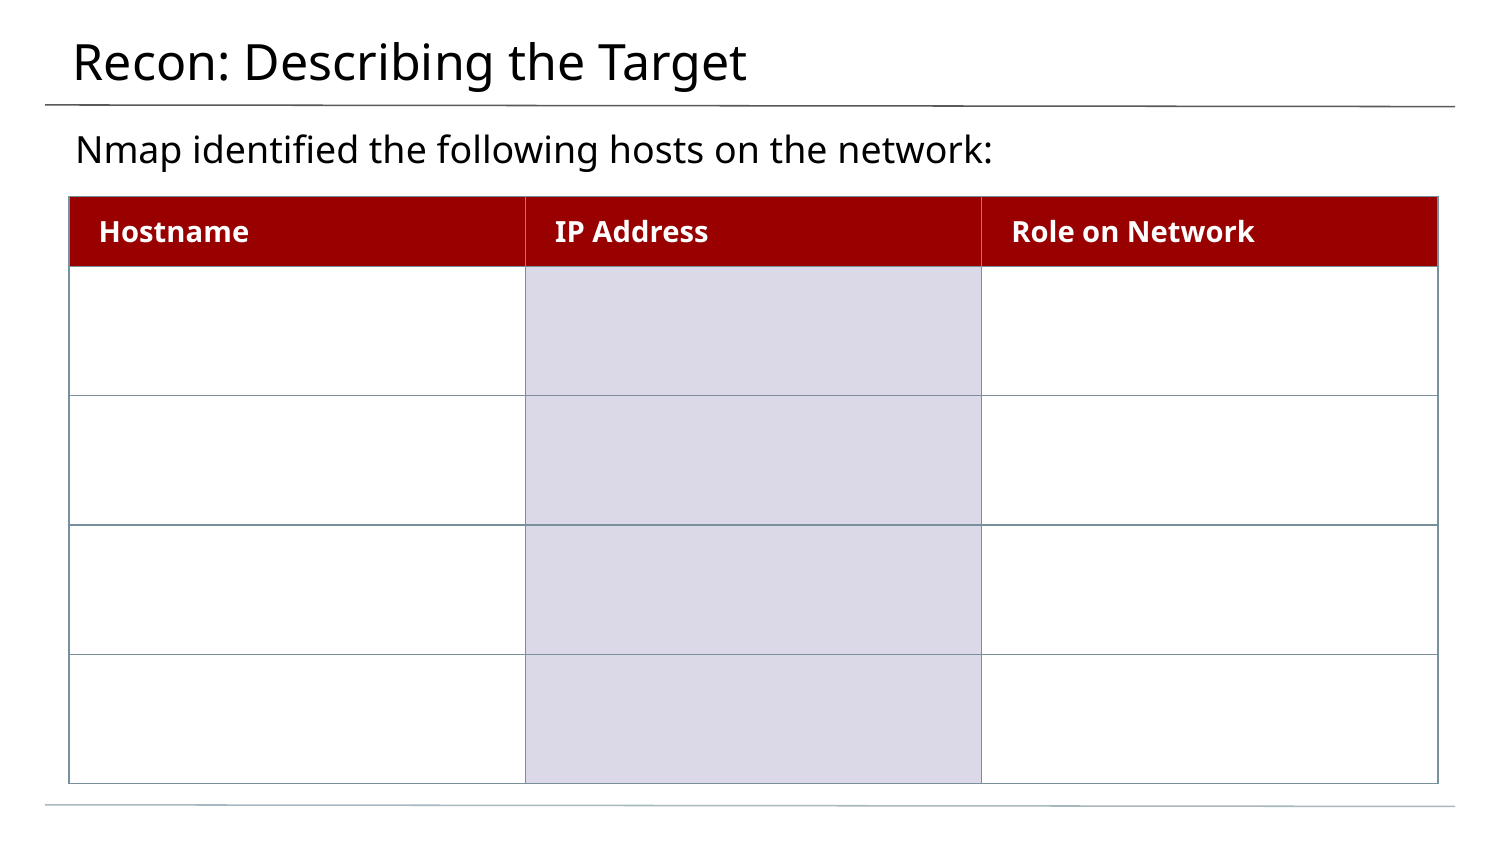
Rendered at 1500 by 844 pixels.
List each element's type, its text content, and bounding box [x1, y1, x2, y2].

table_cell [982, 655, 1437, 783]
table_cell [526, 396, 981, 524]
table_cell [526, 526, 981, 654]
table_cell [982, 267, 1437, 395]
table_cell [982, 396, 1437, 524]
subtitle Nmap identified the following hosts on the network: [0, 110, 1500, 171]
table_cell [70, 396, 525, 524]
table_cell [526, 267, 981, 395]
table_cell [70, 655, 525, 783]
table_header IP Address [526, 197, 981, 266]
table_cell [982, 526, 1437, 654]
table_cell [70, 267, 525, 395]
table_cell [70, 526, 525, 654]
table_header Hostname [70, 197, 525, 266]
table_header Role on Network [982, 197, 1437, 266]
title Recon: Describing the Target [0, 0, 1500, 88]
table_cell [526, 655, 981, 783]
